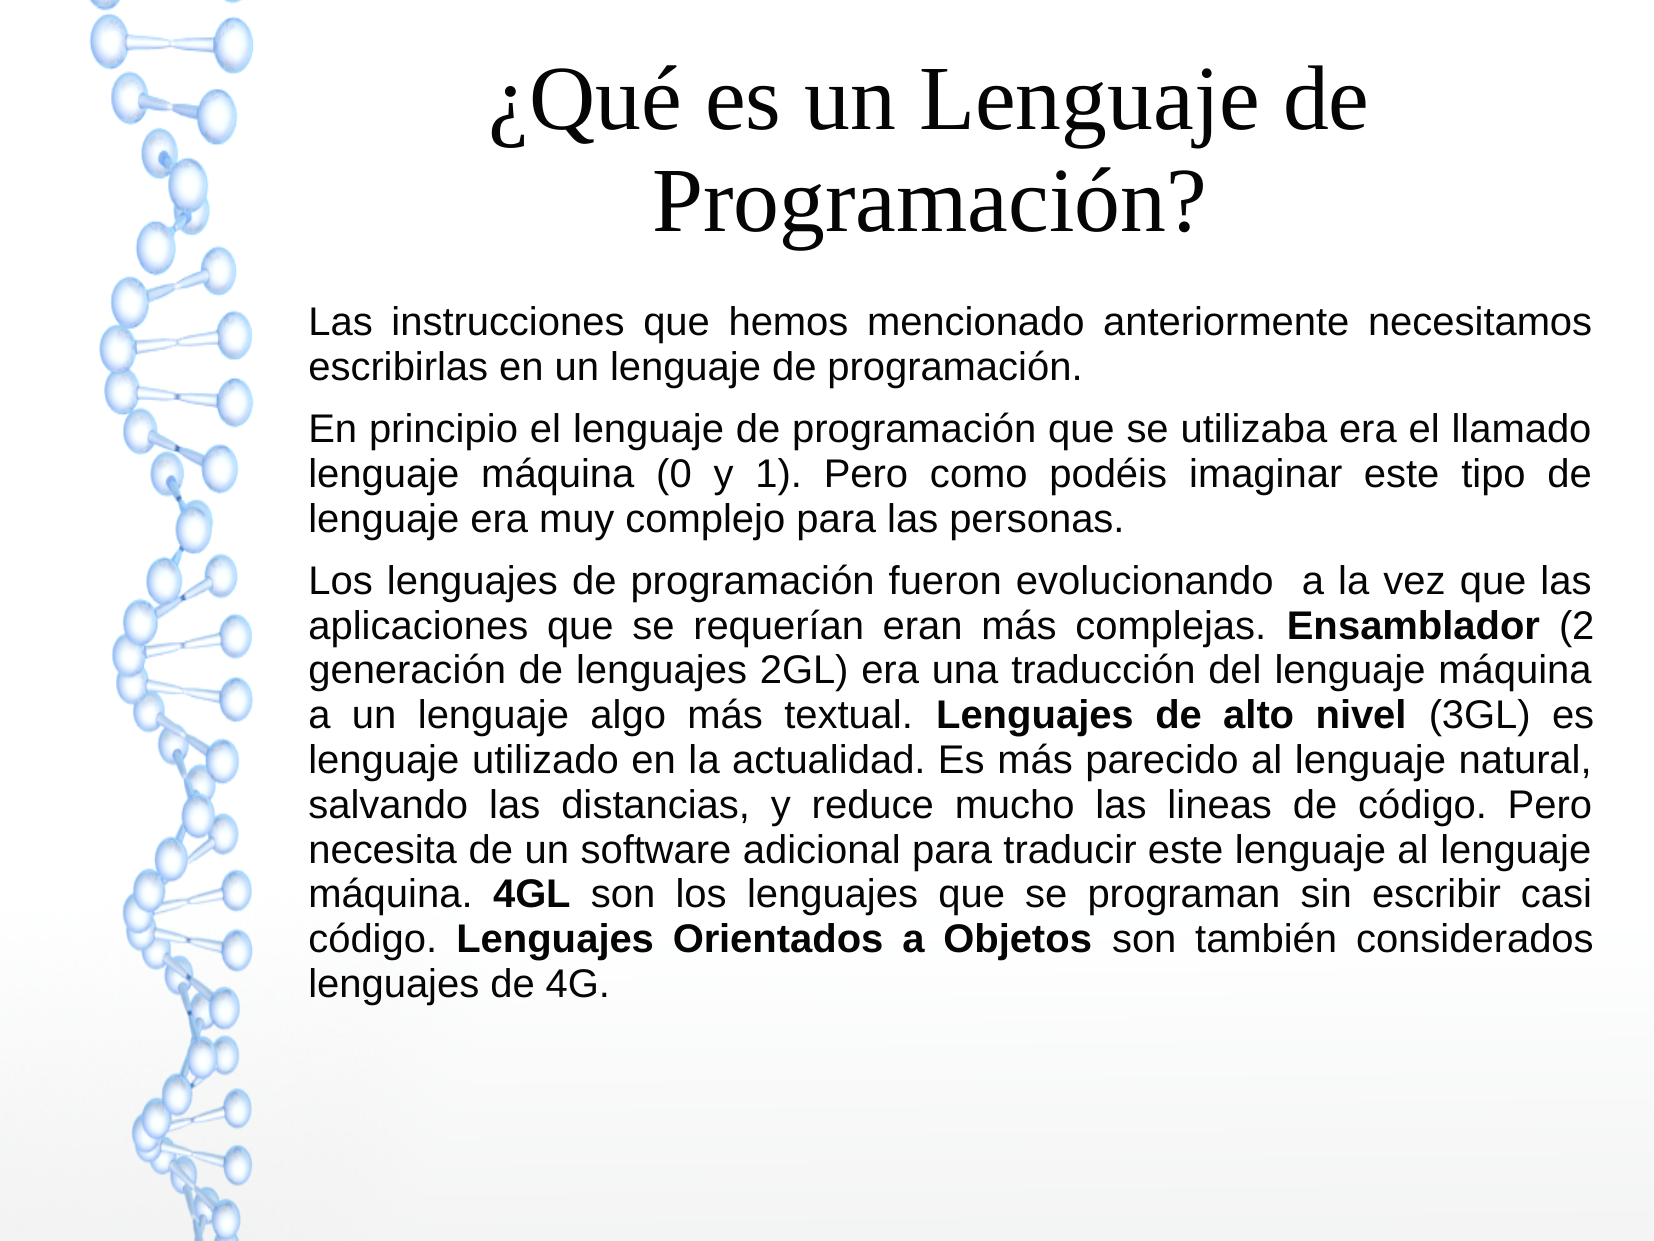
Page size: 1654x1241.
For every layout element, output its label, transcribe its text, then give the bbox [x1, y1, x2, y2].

title ¿Qué es un Lenguaje de Programación? [265, 47, 1595, 252]
list Las instrucciones que hemos mencionado anteriormente necesitamos escribirlas en un lenguaje de programación. En principio el lenguaje de programación que se utilizaba era el llamado lenguaje máquina (0 y 1). Pero como podéis imaginar este tipo de lenguaje era muy complejo para las personas. Los lenguajes de programación fueron evolucionando a la vez que las aplicaciones que se requerían eran más complejas. Ensamblador (2 generación de lenguajes 2GL) era una traducción del lenguaje máquina a un lenguaje algo más textual. Lenguajes de alto nivel (3GL) es lenguaje utilizado en la actualidad. Es más parecido al lenguaje natural, salvando las distancias, y reduce mucho las lineas de código. Pero necesita de un software adicional para traducir este lenguaje al lenguaje máquina. 4GL son los lenguajes que se programan sin escribir casi código. Lenguajes Orientados a Objetos son también considerados lenguajes de 4G. [265, 299, 1595, 1019]
picture [0, 0, 1654, 1241]
